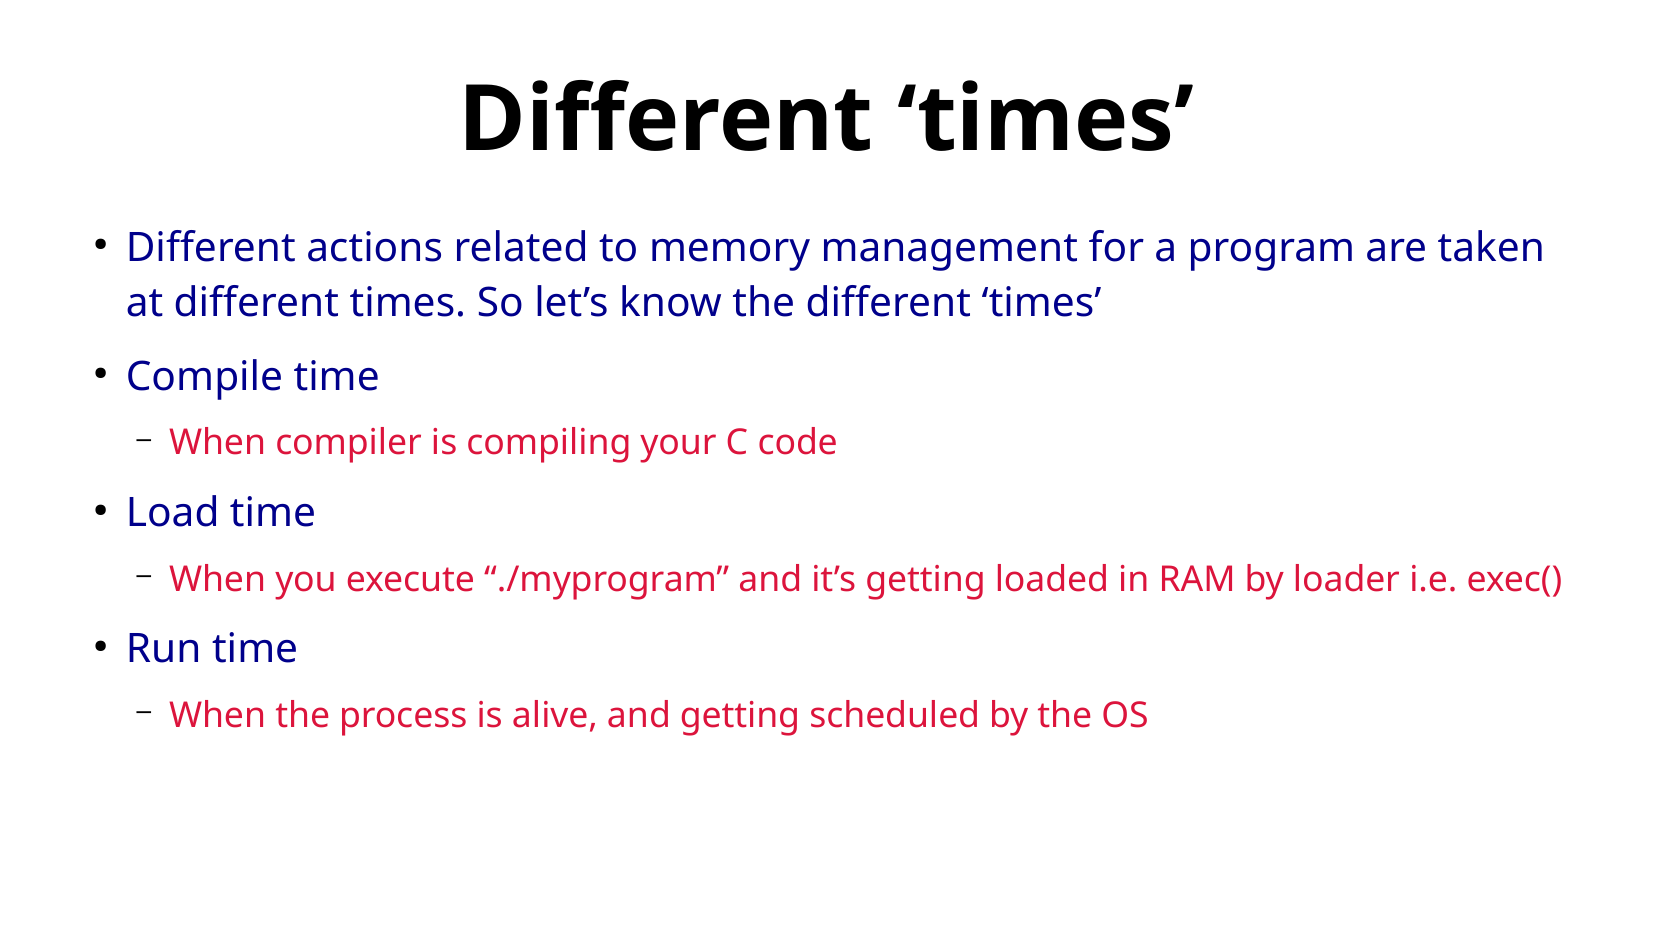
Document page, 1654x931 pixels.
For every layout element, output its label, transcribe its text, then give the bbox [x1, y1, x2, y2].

list Different actions related to memory management for a program are taken at different times. So let’s know the different ‘times’ Compile time When compiler is compiling your C code Load time When you execute “./myprogram” and it’s getting loaded in RAM by loader i.e. exec() Run time When the process is alive, and getting scheduled by the OS [82, 217, 1571, 758]
title Different ‘times’ [82, 37, 1571, 193]
